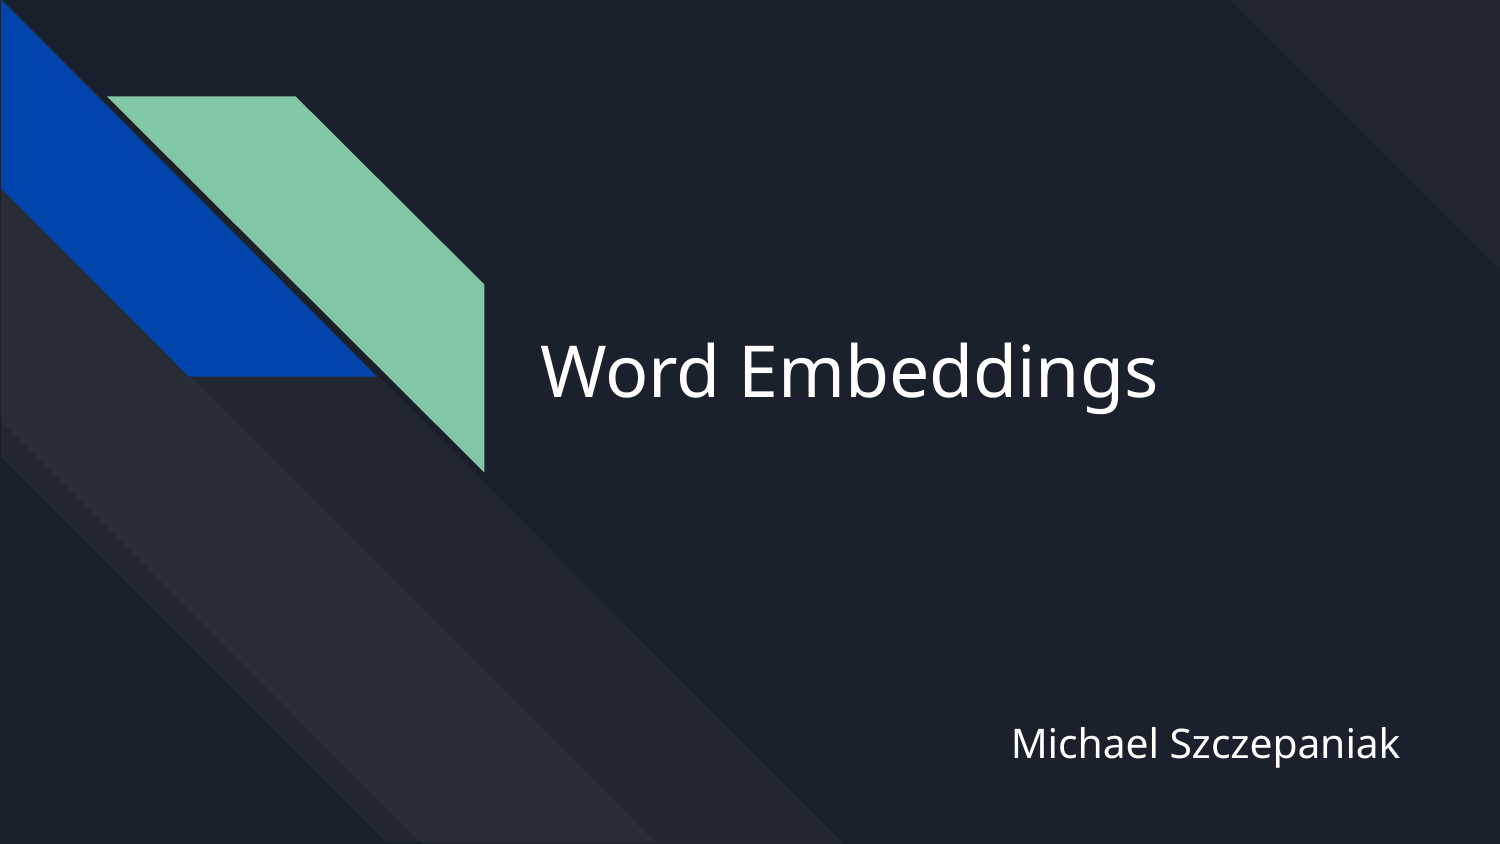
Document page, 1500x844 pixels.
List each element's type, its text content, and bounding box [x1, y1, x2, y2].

subtitle Michael Szczepaniak [953, 675, 1469, 788]
title Word Embeddings [525, 306, 1351, 435]
